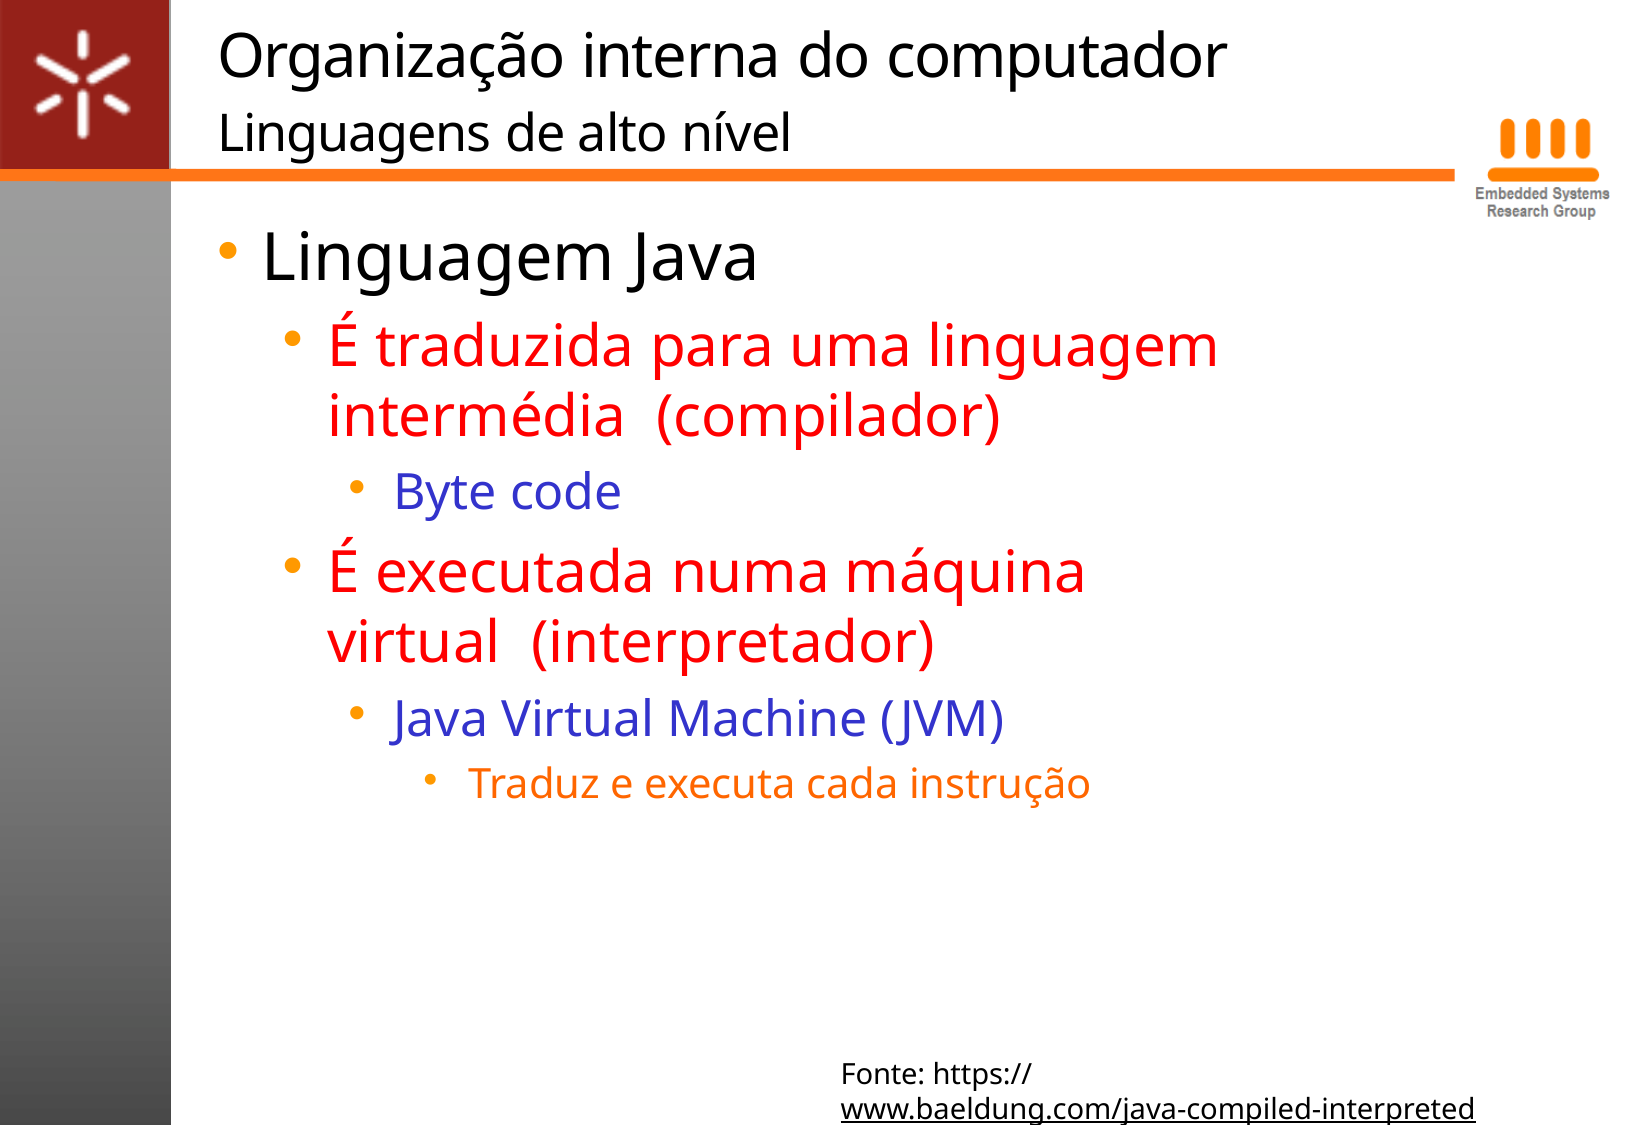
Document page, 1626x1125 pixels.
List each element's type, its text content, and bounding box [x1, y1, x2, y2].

picture [1475, 118, 1610, 220]
text_box Linguagem Java É traduzida para uma linguagem intermédia (compilador) Byte code É executada numa máquina virtual (interpretador) Java Virtual Machine (JVM) Traduz e executa cada instrução [214, 196, 1459, 807]
text_box Fonte: https://www.baeldung.com/java-compiled-interpreted [838, 1053, 1625, 1125]
title Organização interna do computador Linguagens de alto nível [215, 16, 1338, 196]
picture [0, 182, 171, 1125]
picture [0, 0, 171, 169]
